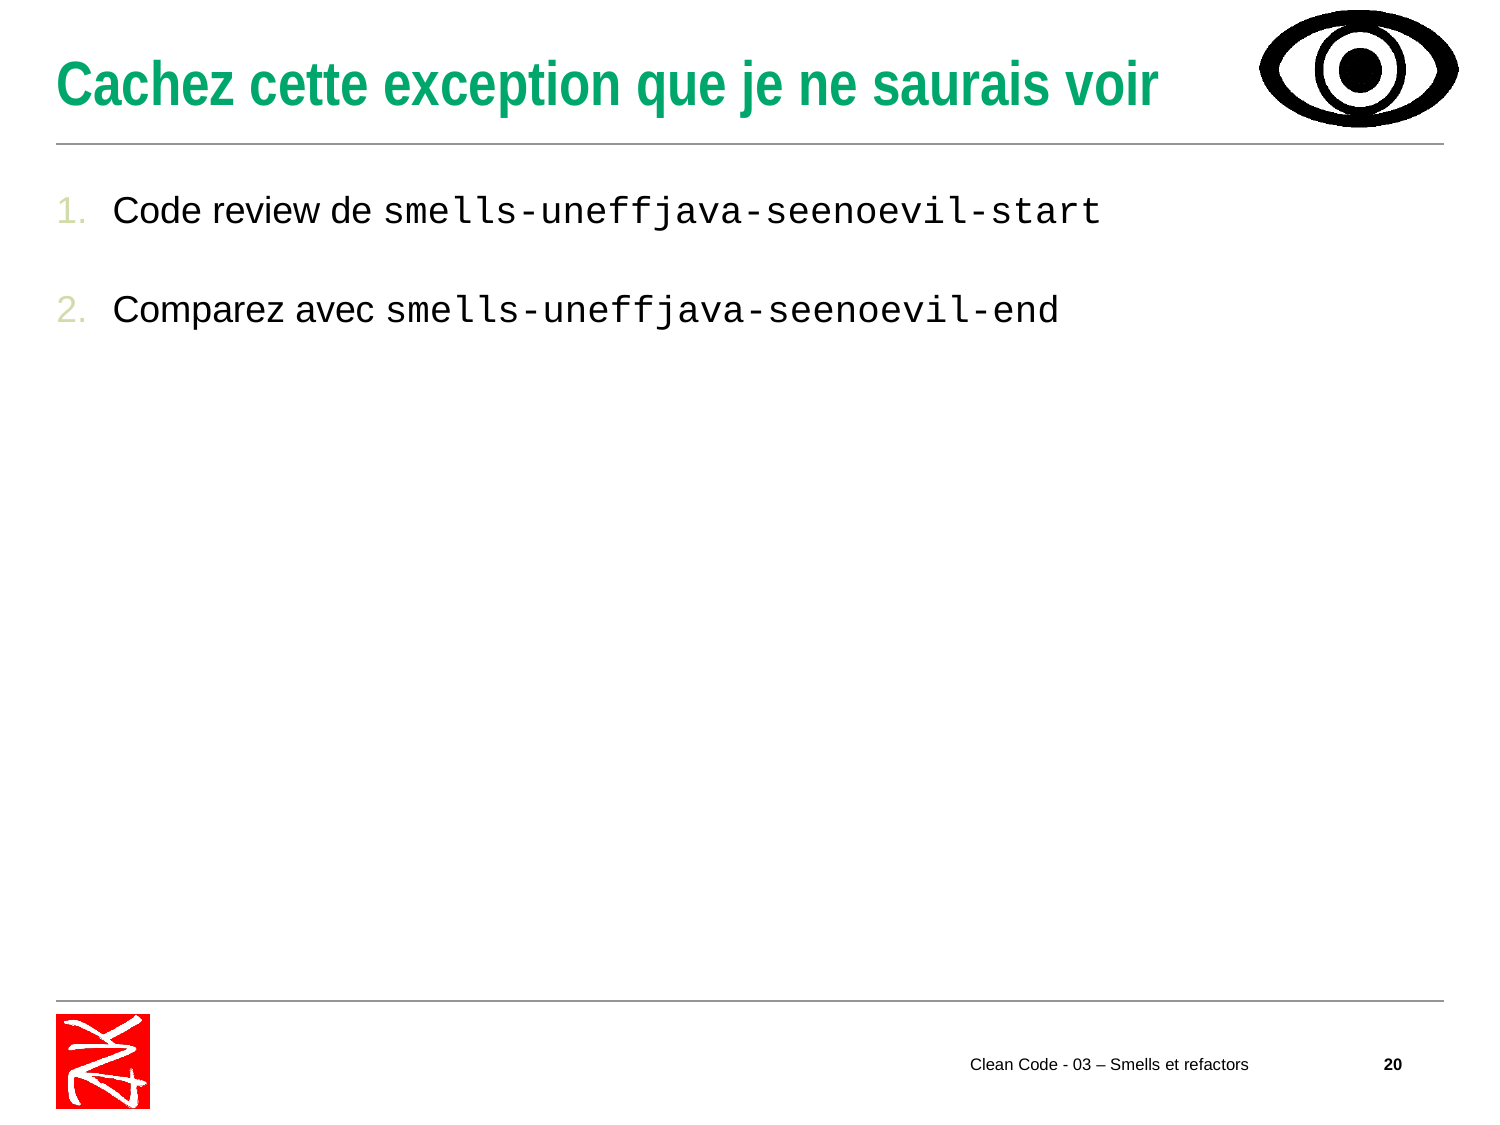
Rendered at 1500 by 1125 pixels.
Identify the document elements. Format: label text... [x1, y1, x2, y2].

slide_number <number> [1372, 1049, 1403, 1079]
title Cachez cette exception que je ne saurais voir [56, 18, 1247, 142]
picture [55, 1014, 151, 1109]
footer Clean Code - 03 – Smells et refactors [919, 1049, 1250, 1079]
picture [1247, 0, 1473, 193]
list Code review de smells-uneffjava-seenoevil-start Comparez avec smells-uneffjava-seenoevil-end [56, 186, 1444, 972]
